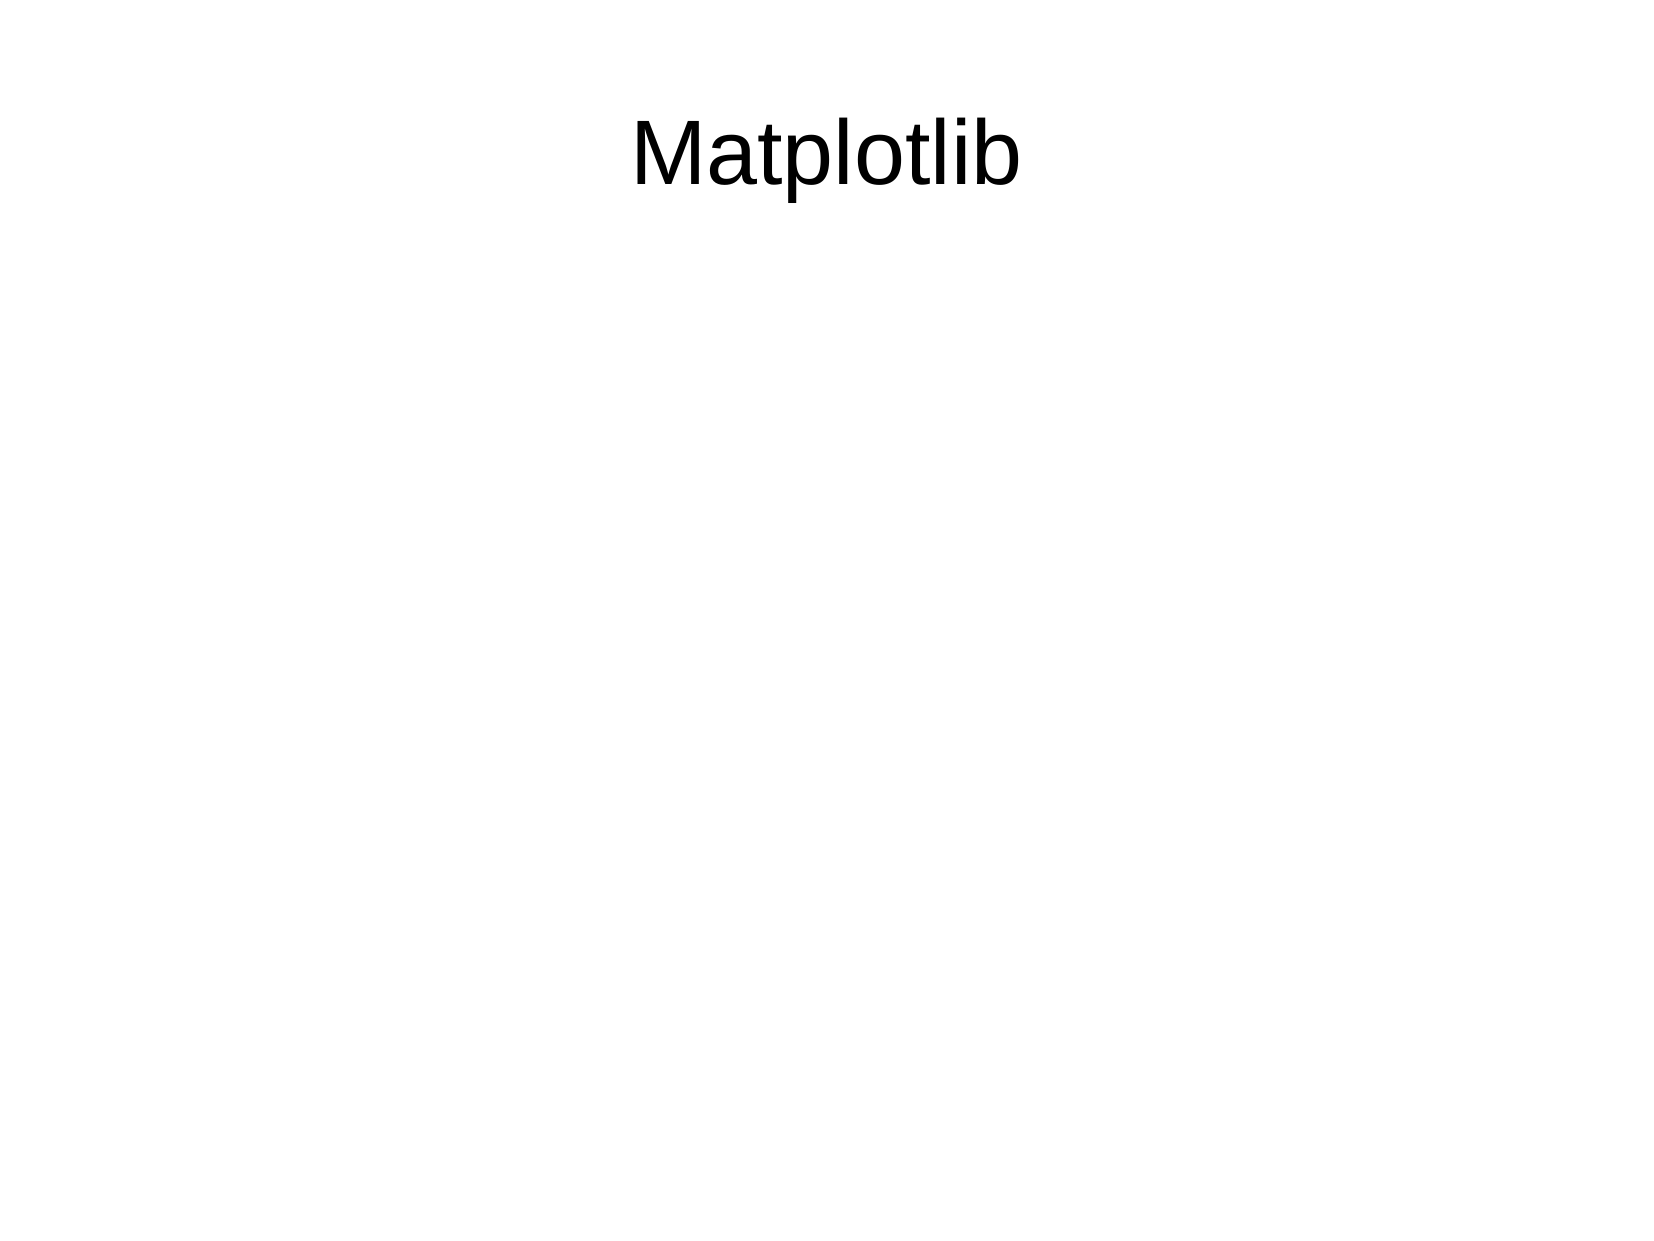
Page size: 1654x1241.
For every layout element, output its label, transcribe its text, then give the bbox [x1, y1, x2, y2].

title Matplotlib [82, 49, 1571, 257]
